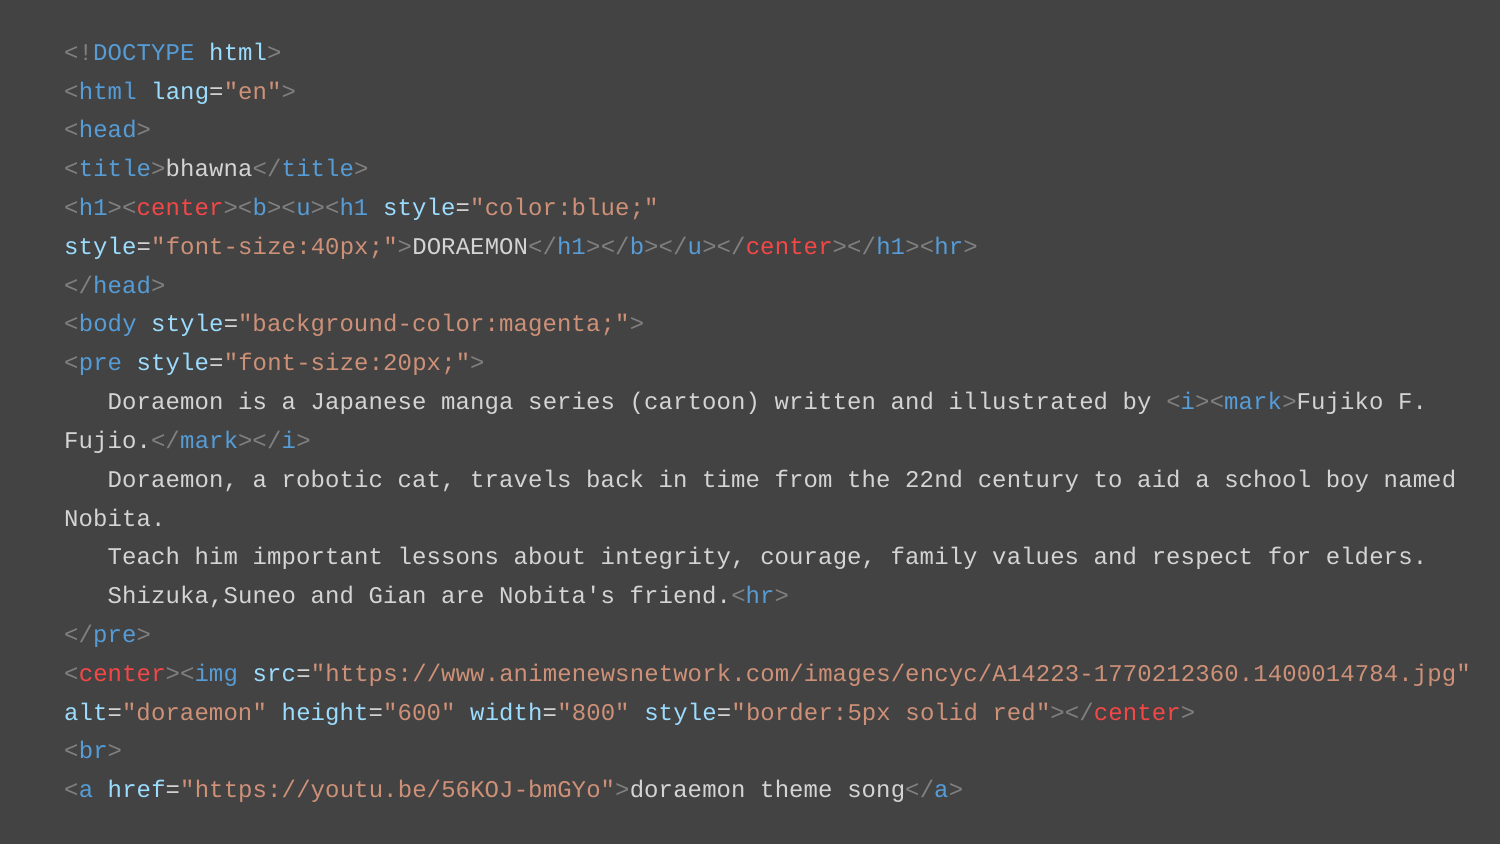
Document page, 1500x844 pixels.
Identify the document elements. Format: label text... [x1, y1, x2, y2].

text_box <!DOCTYPE html> <html lang="en"> <head> <title>bhawna</title> <h1><center><b><u><h1 style="color:blue;" style="font-size:40px;">DORAEMON</h1></b></u></center></h1><hr> </head> <body style="background-color:magenta;"> <pre style="font-size:20px;"> Doraemon is a Japanese manga series (cartoon) written and illustrated by <i><mark>Fujiko F. Fujio.</mark></i> Doraemon, a robotic cat, travels back in time from the 22nd century to aid a school boy named Nobita. Teach him important lessons about integrity, courage, family values and respect for elders. Shizuka,Suneo and Gian are Nobita's friend.<hr> </pre> <center><img src="https://www.animenewsnetwork.com/images/encyc/A14223-1770212360.1400014784.jpg" alt="doraemon" height="600" width="800" style="border:5px solid red"></center> <br> <a href="https://youtu.be/56KOJ-bmGYo">doraemon theme song</a> [49, 11, 1500, 844]
